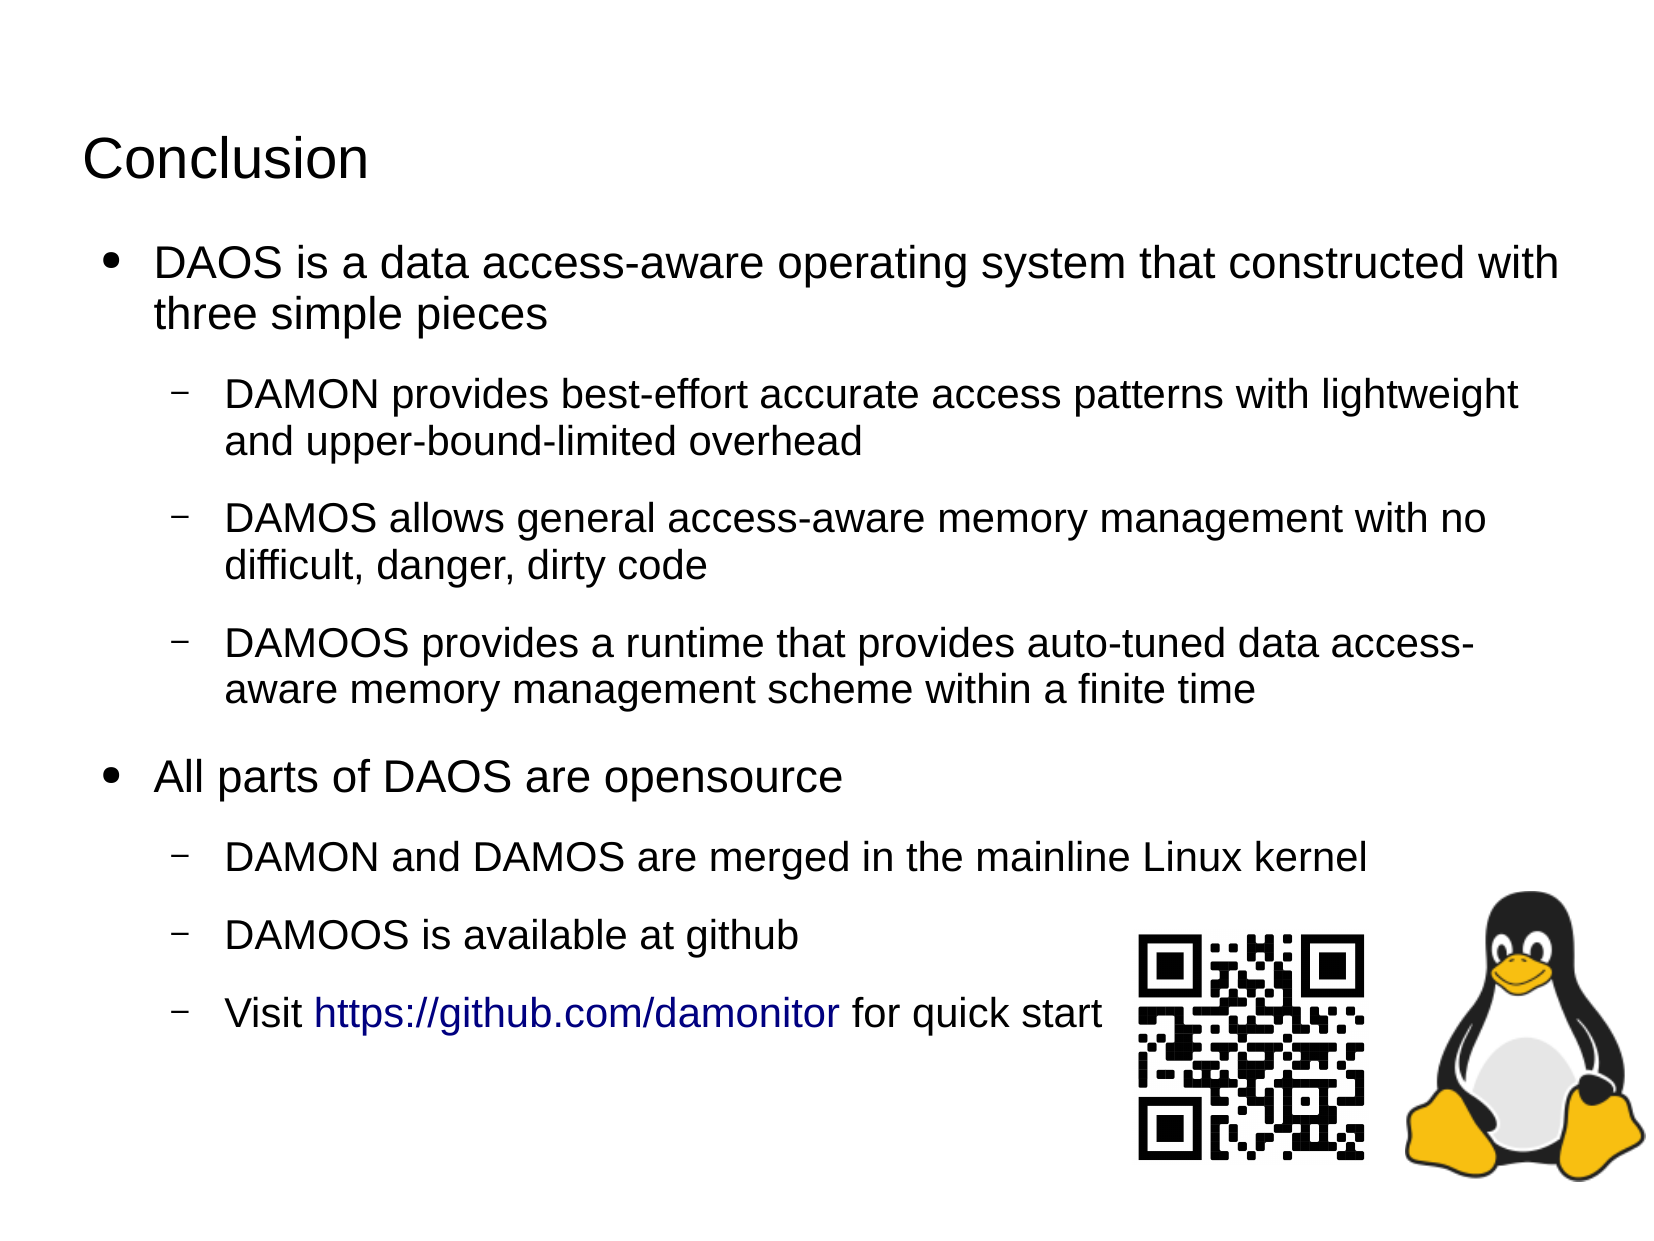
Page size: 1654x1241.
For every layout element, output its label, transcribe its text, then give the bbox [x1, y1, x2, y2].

picture [1405, 891, 1646, 1182]
list DAOS is a data access-aware operating system that constructed with three simple pieces DAMON provides best-effort accurate access patterns with lightweight and upper-bound-limited overhead DAMOS allows general access-aware memory management with no difficult, danger, dirty code DAMOOS provides a runtime that provides auto-tuned data access-aware memory management scheme within a finite time All parts of DAOS are opensource DAMON and DAMOS are merged in the mainline Linux kernel DAMOOS is available at github Visit https://github.com/damonitor for quick start [82, 236, 1571, 1111]
picture [1132, 929, 1369, 1165]
title Conclusion [82, 108, 1571, 210]
